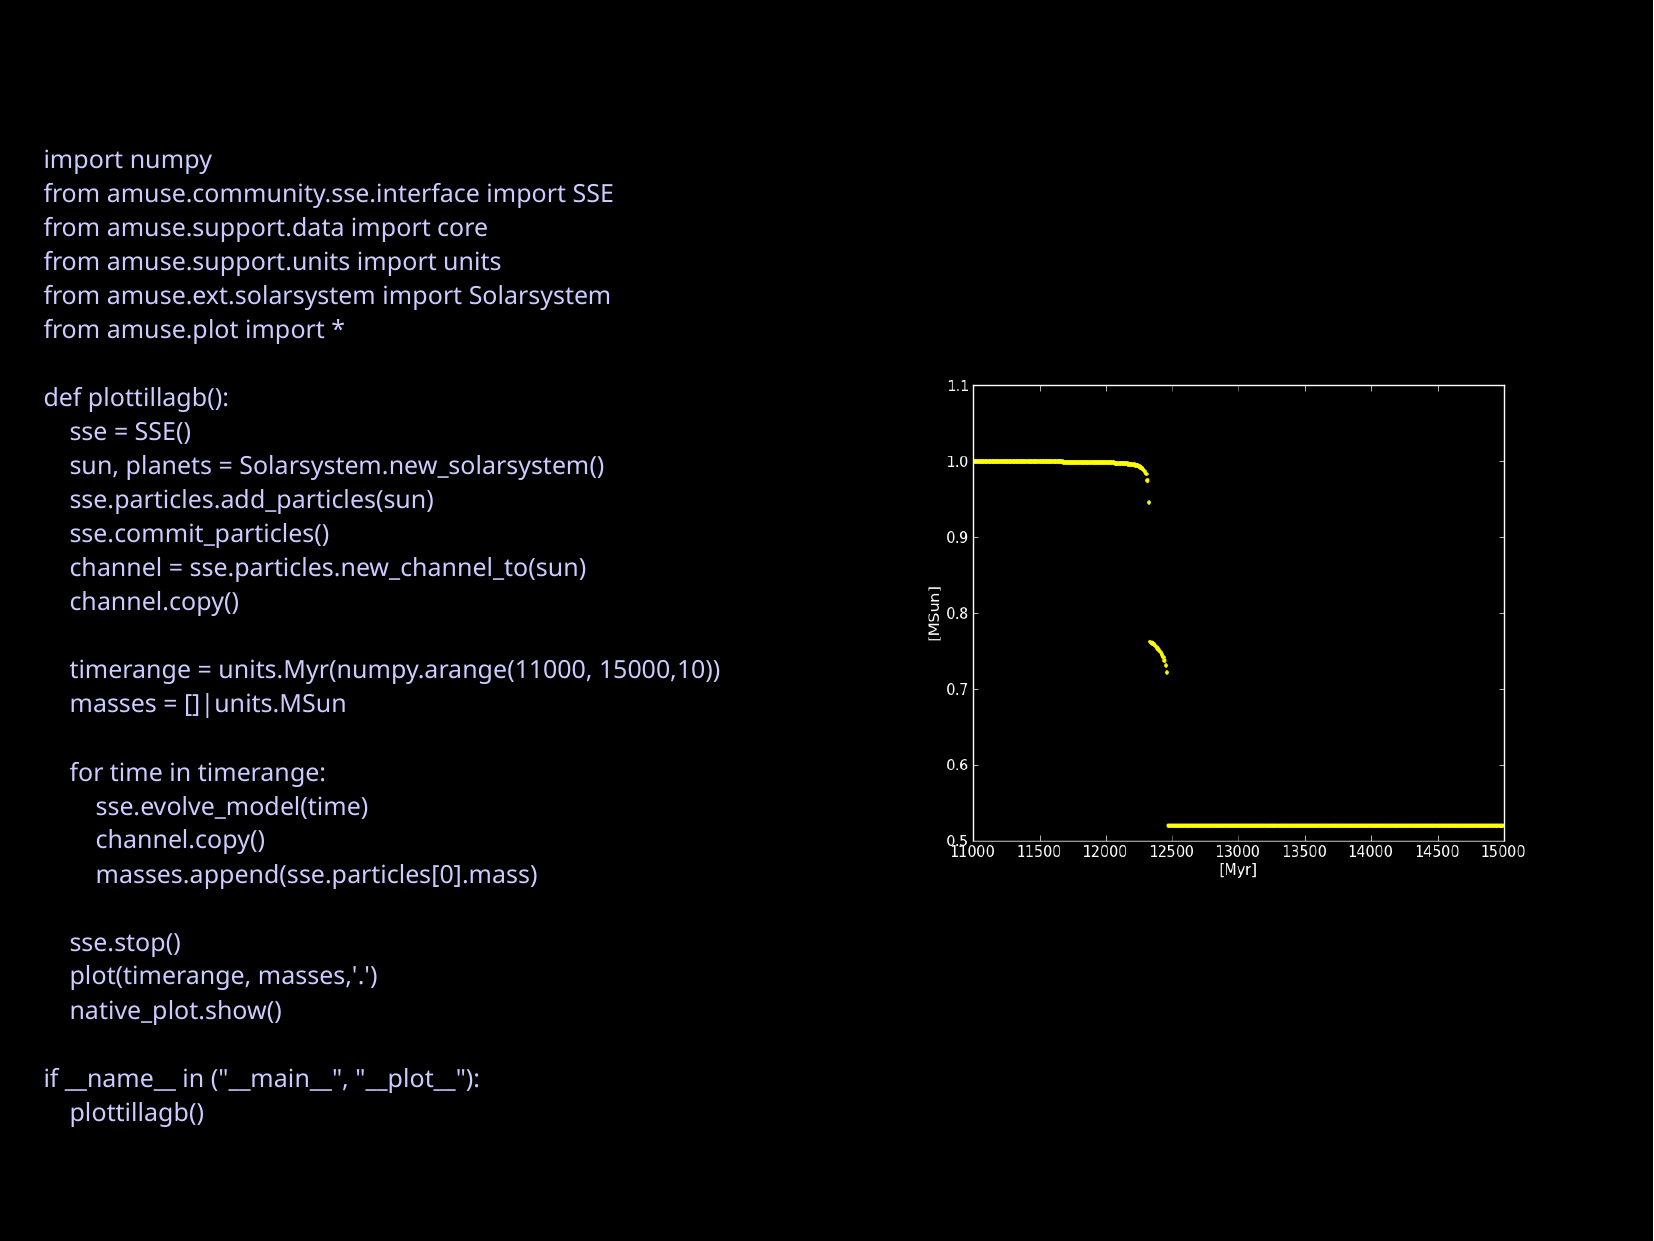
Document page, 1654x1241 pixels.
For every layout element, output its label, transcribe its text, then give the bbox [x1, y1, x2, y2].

picture [887, 328, 1572, 897]
text_box import numpy from amuse.community.sse.interface import SSE from amuse.support.data import core from amuse.support.units import units from amuse.ext.solarsystem import Solarsystem from amuse.plot import * def plottillagb(): sse = SSE() sun, planets = Solarsystem.new_solarsystem() sse.particles.add_particles(sun) sse.commit_particles() channel = sse.particles.new_channel_to(sun) channel.copy() timerange = units.Myr(numpy.arange(11000, 15000,10)) masses = []|units.MSun for time in timerange: sse.evolve_model(time) channel.copy() masses.append(sse.particles[0].mass) sse.stop() plot(timerange, masses,'.') native_plot.show() if __name__ in ("__main__", "__plot__"): plottillagb() [28, 134, 943, 1089]
